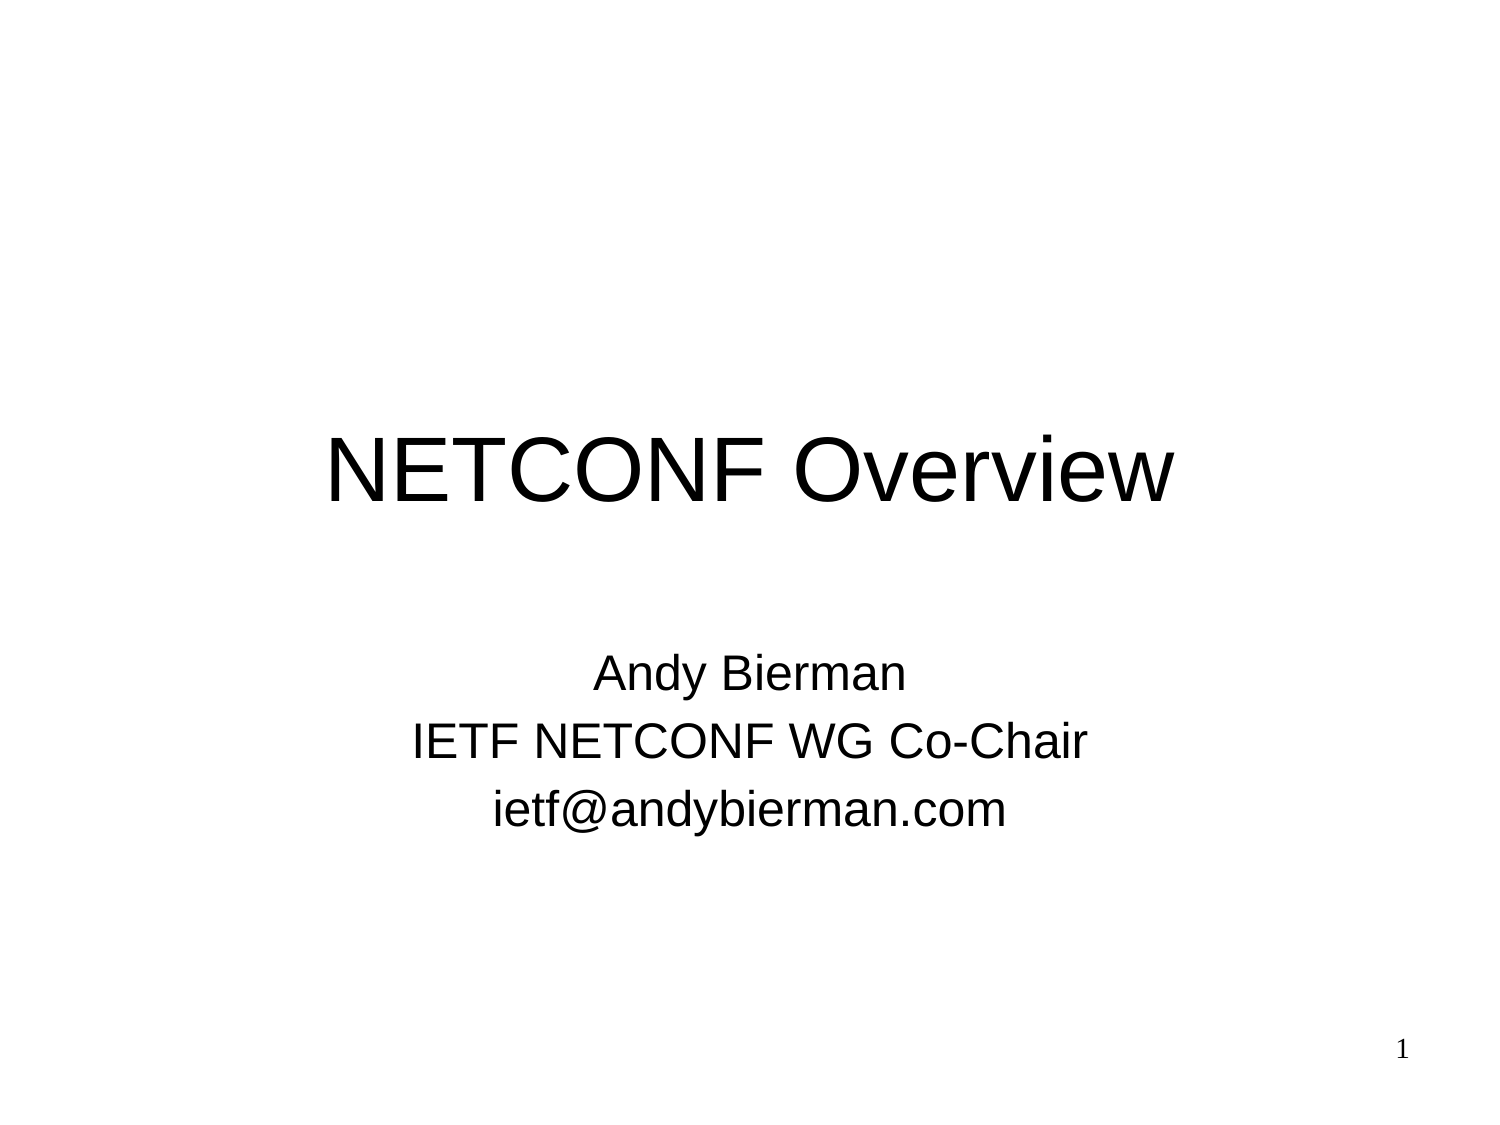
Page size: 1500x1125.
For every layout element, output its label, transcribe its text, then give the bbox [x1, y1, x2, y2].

subtitle Andy Bierman IETF NETCONF WG Co-Chair ietf@andybierman.com [225, 637, 1276, 926]
title NETCONF Overview [112, 349, 1388, 591]
